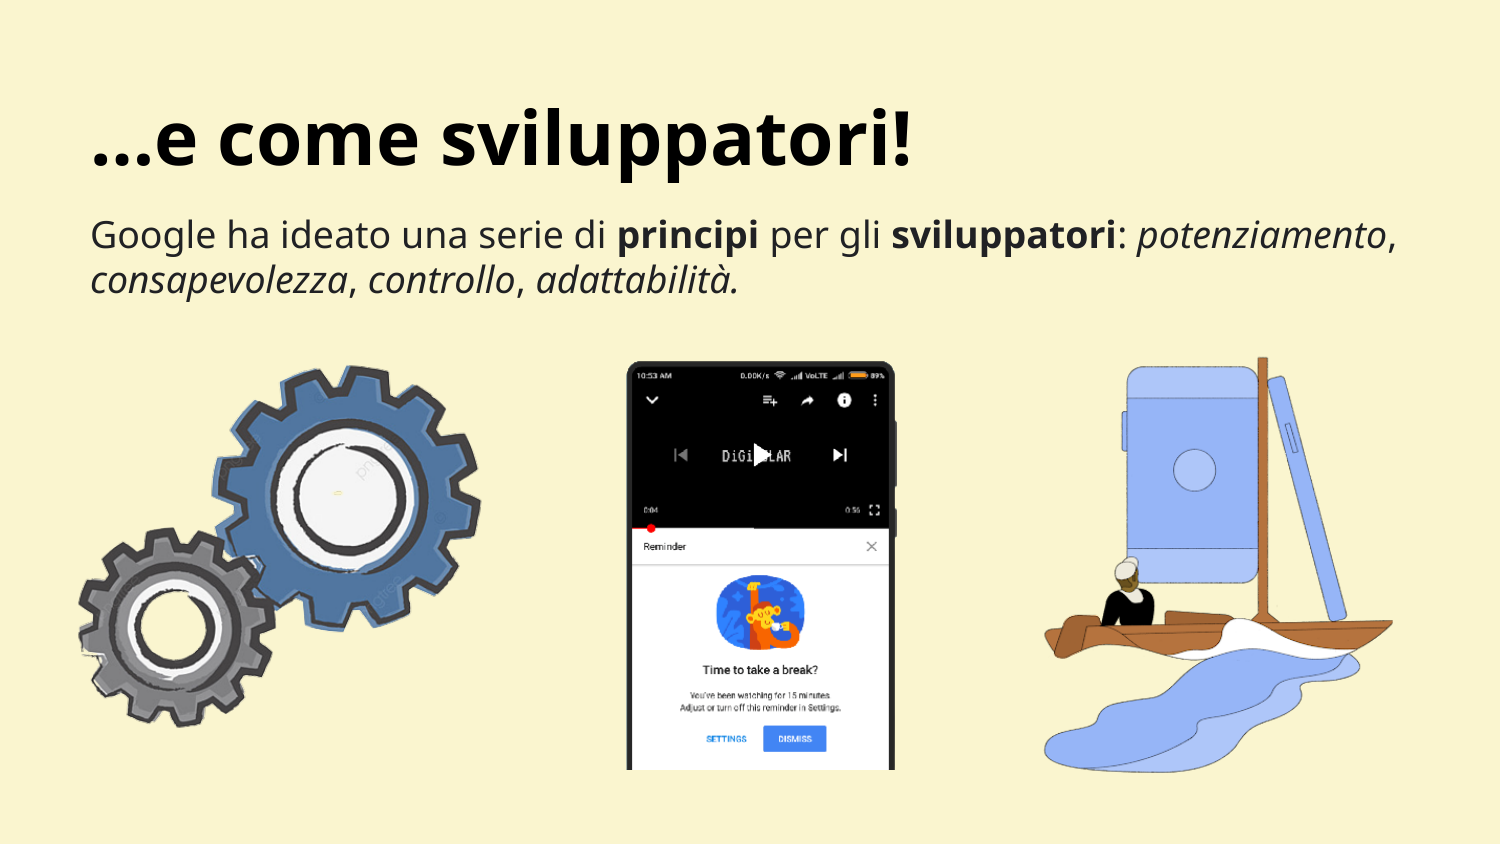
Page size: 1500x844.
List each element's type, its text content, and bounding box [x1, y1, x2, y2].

picture [624, 359, 901, 770]
picture [75, 361, 483, 730]
text_box Google ha ideato una serie di principi per gli sviluppatori: potenziamento, consapevolezza, controllo, adattabilità. [74, 196, 1425, 317]
picture [1042, 355, 1393, 773]
title …e come sviluppatori! [75, 50, 1425, 196]
